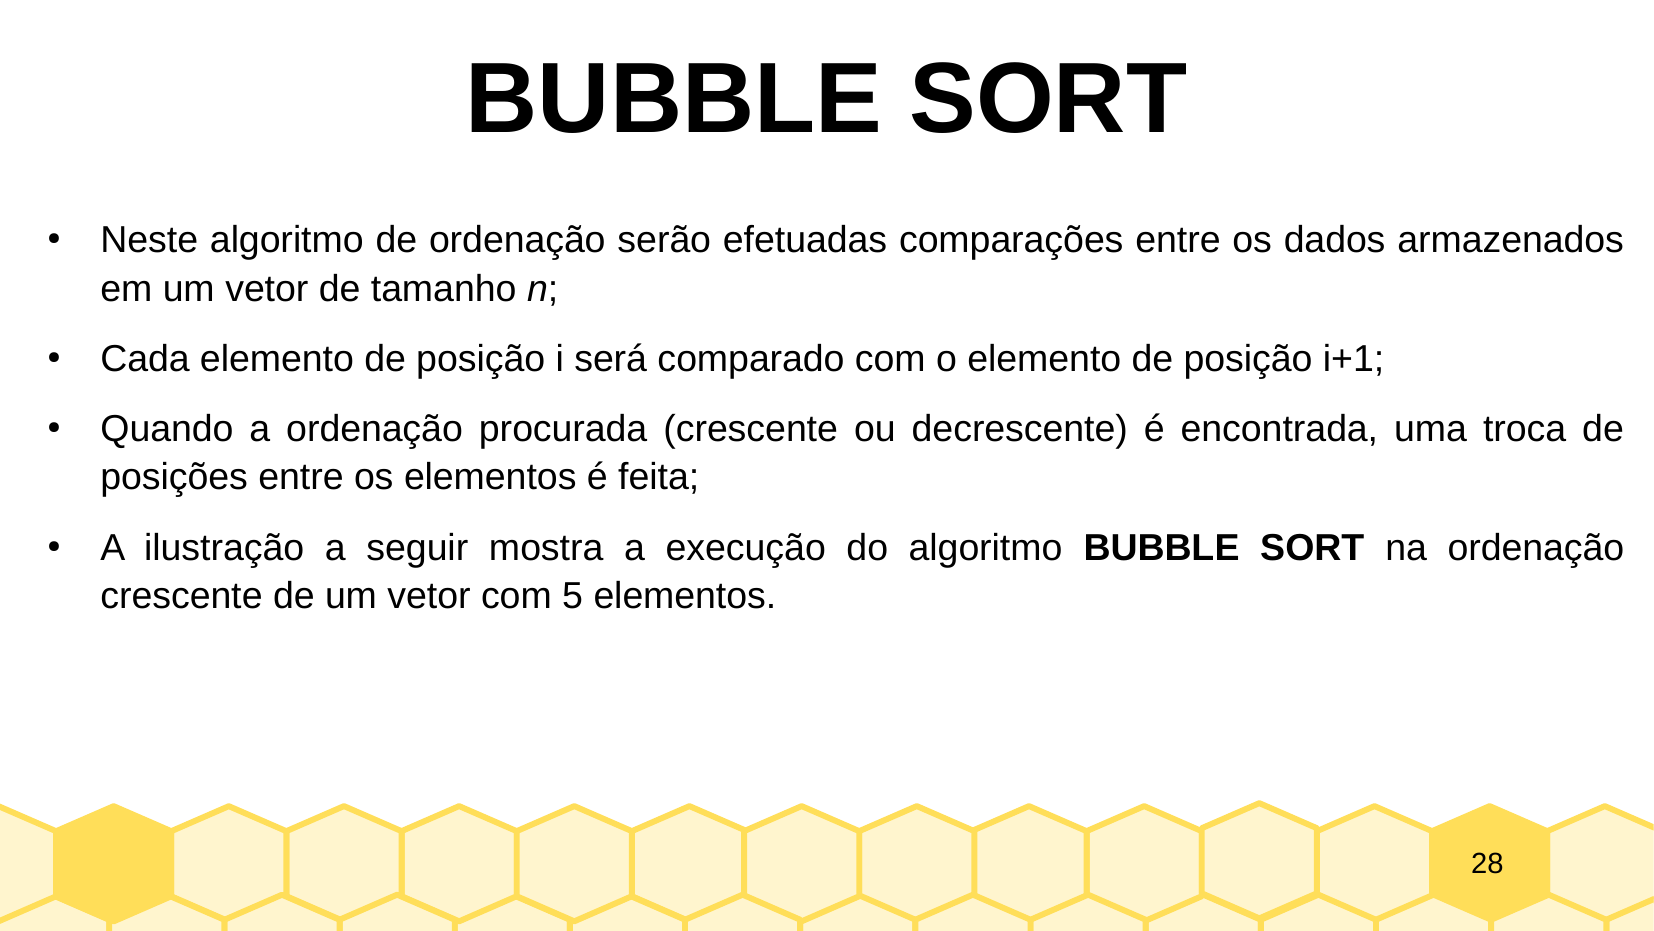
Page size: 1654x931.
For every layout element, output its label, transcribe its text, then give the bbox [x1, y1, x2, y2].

title BUBBLE SORT [29, 23, 1625, 172]
list Neste algoritmo de ordenação serão efetuadas comparações entre os dados armazenados em um vetor de tamanho n; Cada elemento de posição i será comparado com o elemento de posição i+1; Quando a ordenação procurada (crescente ou decrescente) é encontrada, uma troca de posições entre os elementos é feita; A ilustração a seguir mostra a execução do algoritmo BUBBLE SORT na ordenação crescente de um vetor com 5 elementos. [29, 212, 1625, 745]
